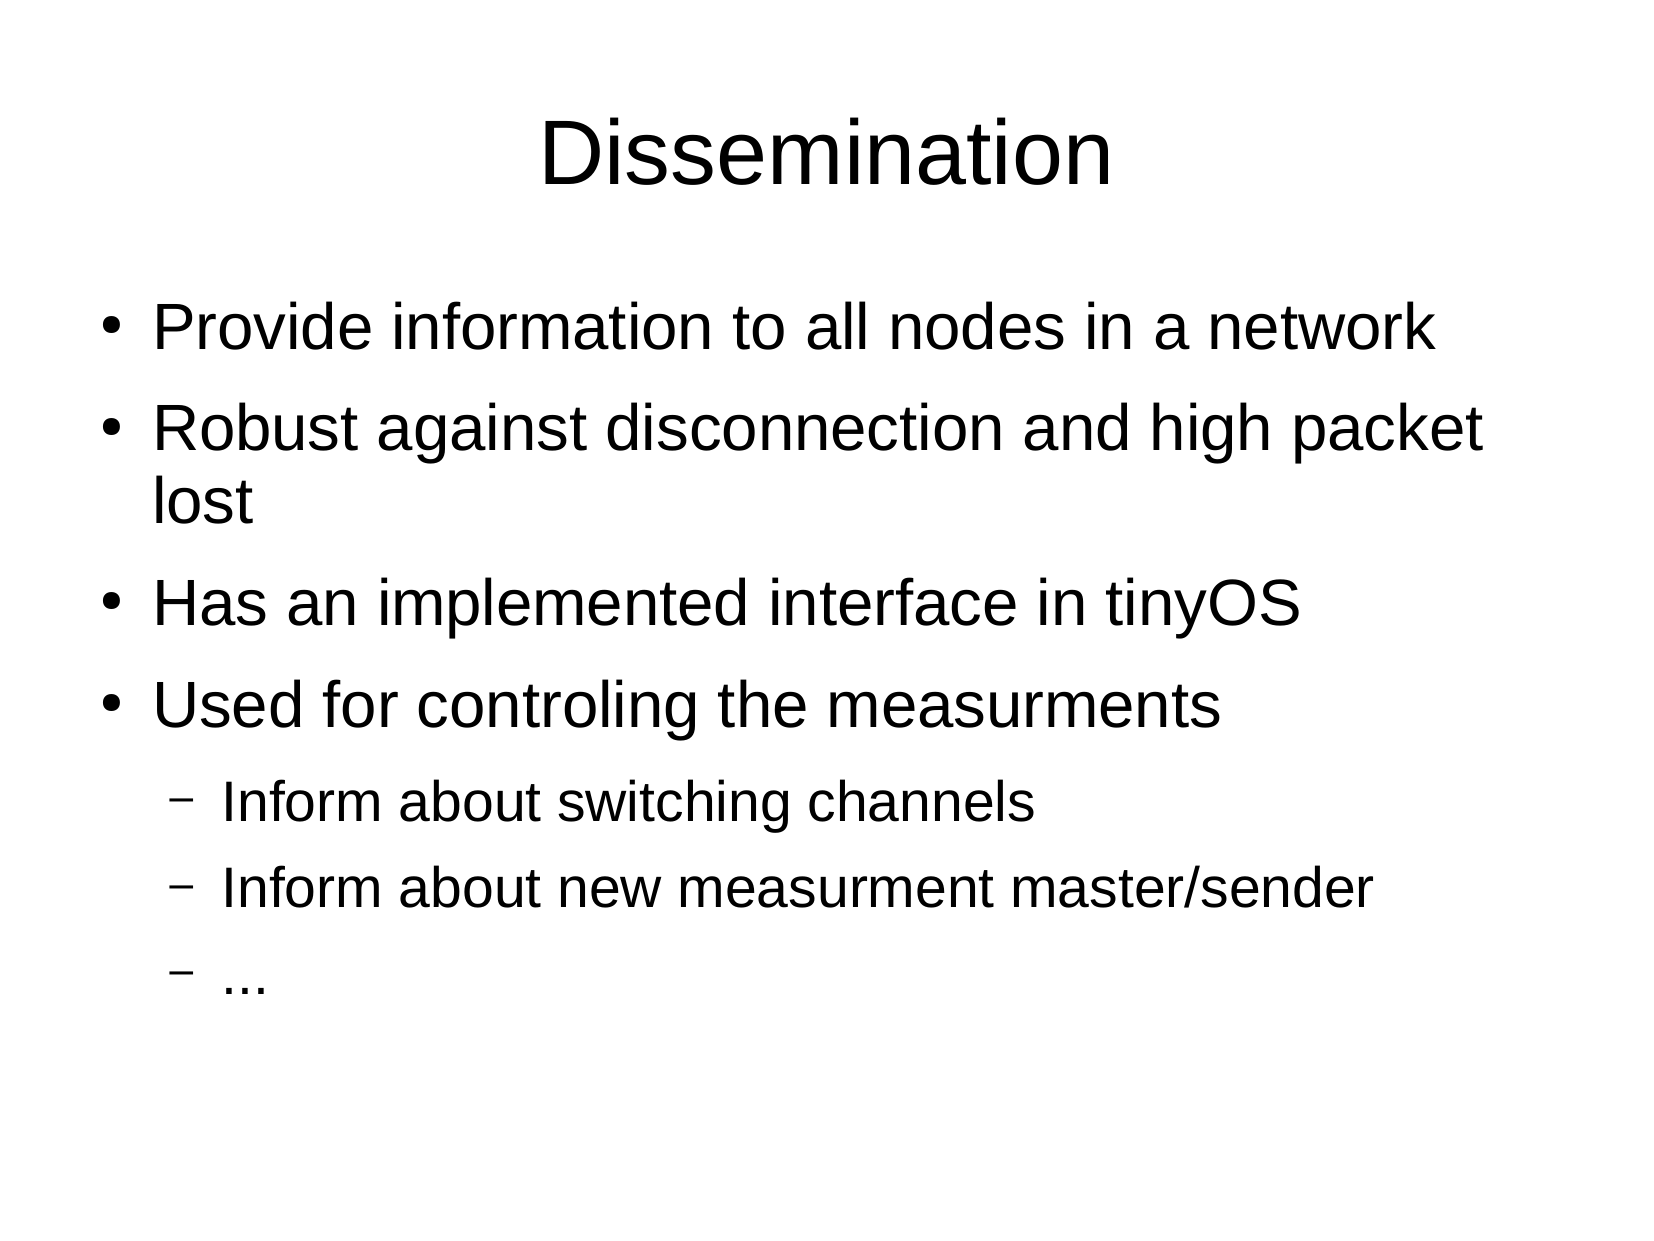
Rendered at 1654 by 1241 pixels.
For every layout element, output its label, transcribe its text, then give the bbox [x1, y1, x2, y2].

title Dissemination [82, 49, 1571, 257]
list Provide information to all nodes in a network Robust against disconnection and high packet lost Has an implemented interface in tinyOS Used for controling the measurments Inform about switching channels Inform about new measurment master/sender ... [82, 290, 1571, 1010]
